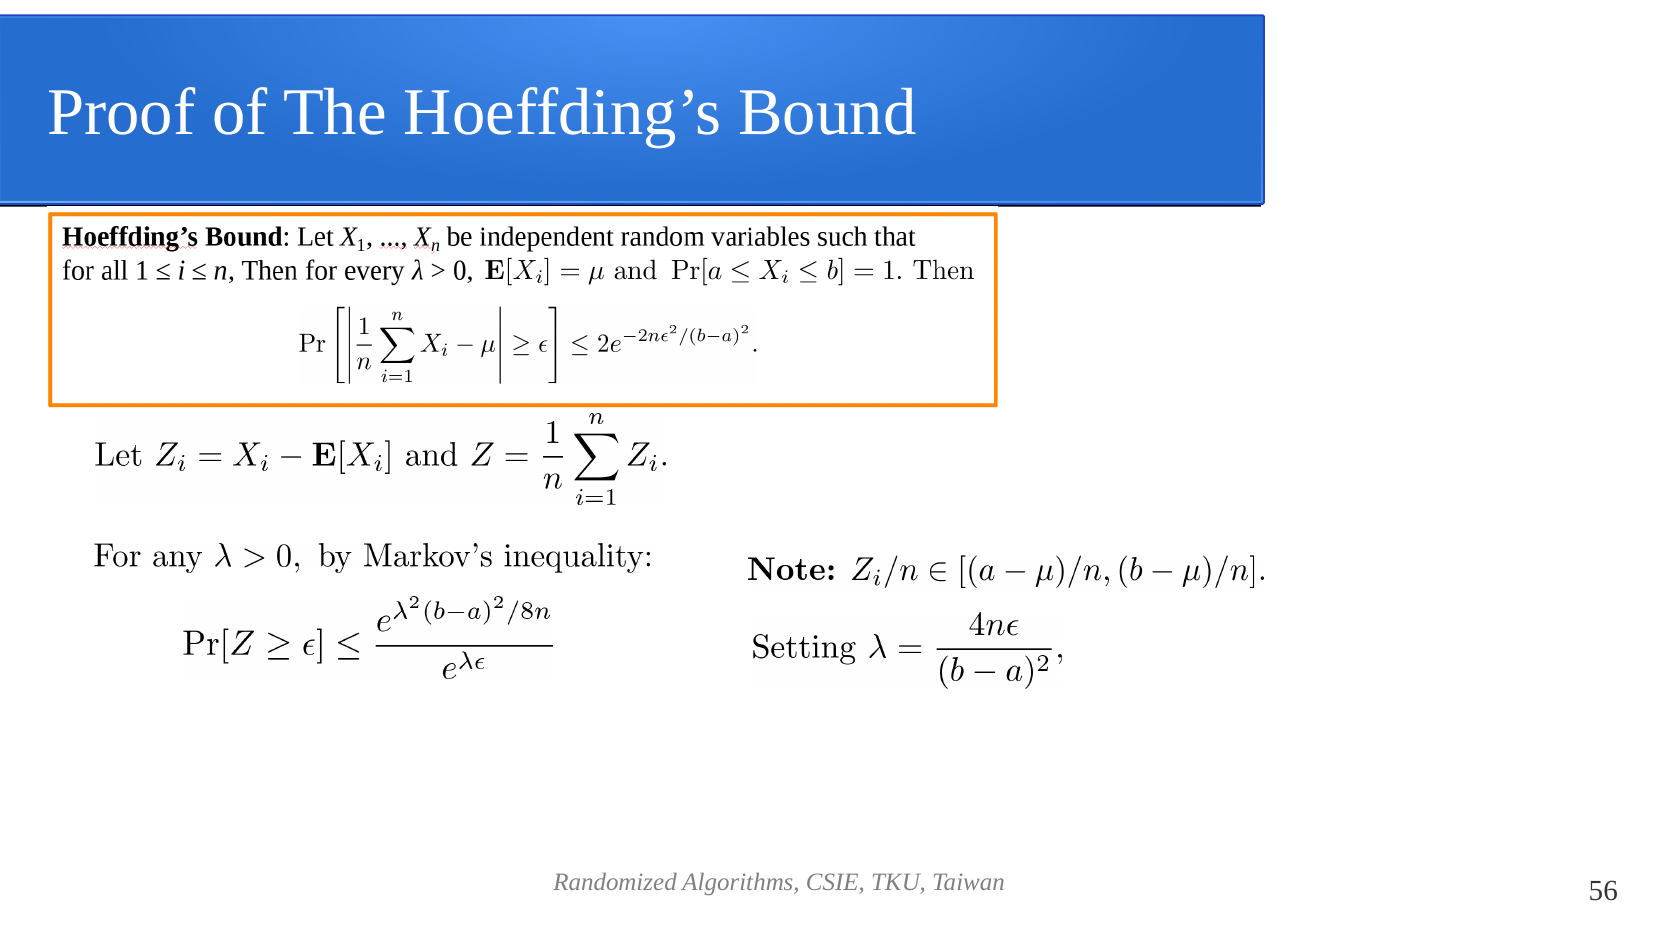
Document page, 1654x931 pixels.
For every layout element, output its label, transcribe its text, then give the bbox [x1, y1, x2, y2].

picture [183, 596, 553, 679]
picture [47, 206, 998, 408]
picture [753, 612, 1062, 690]
picture [94, 543, 650, 573]
picture [748, 555, 1264, 588]
title Proof of The Hoeffding’s Bound [47, 35, 1199, 189]
picture [95, 413, 666, 505]
